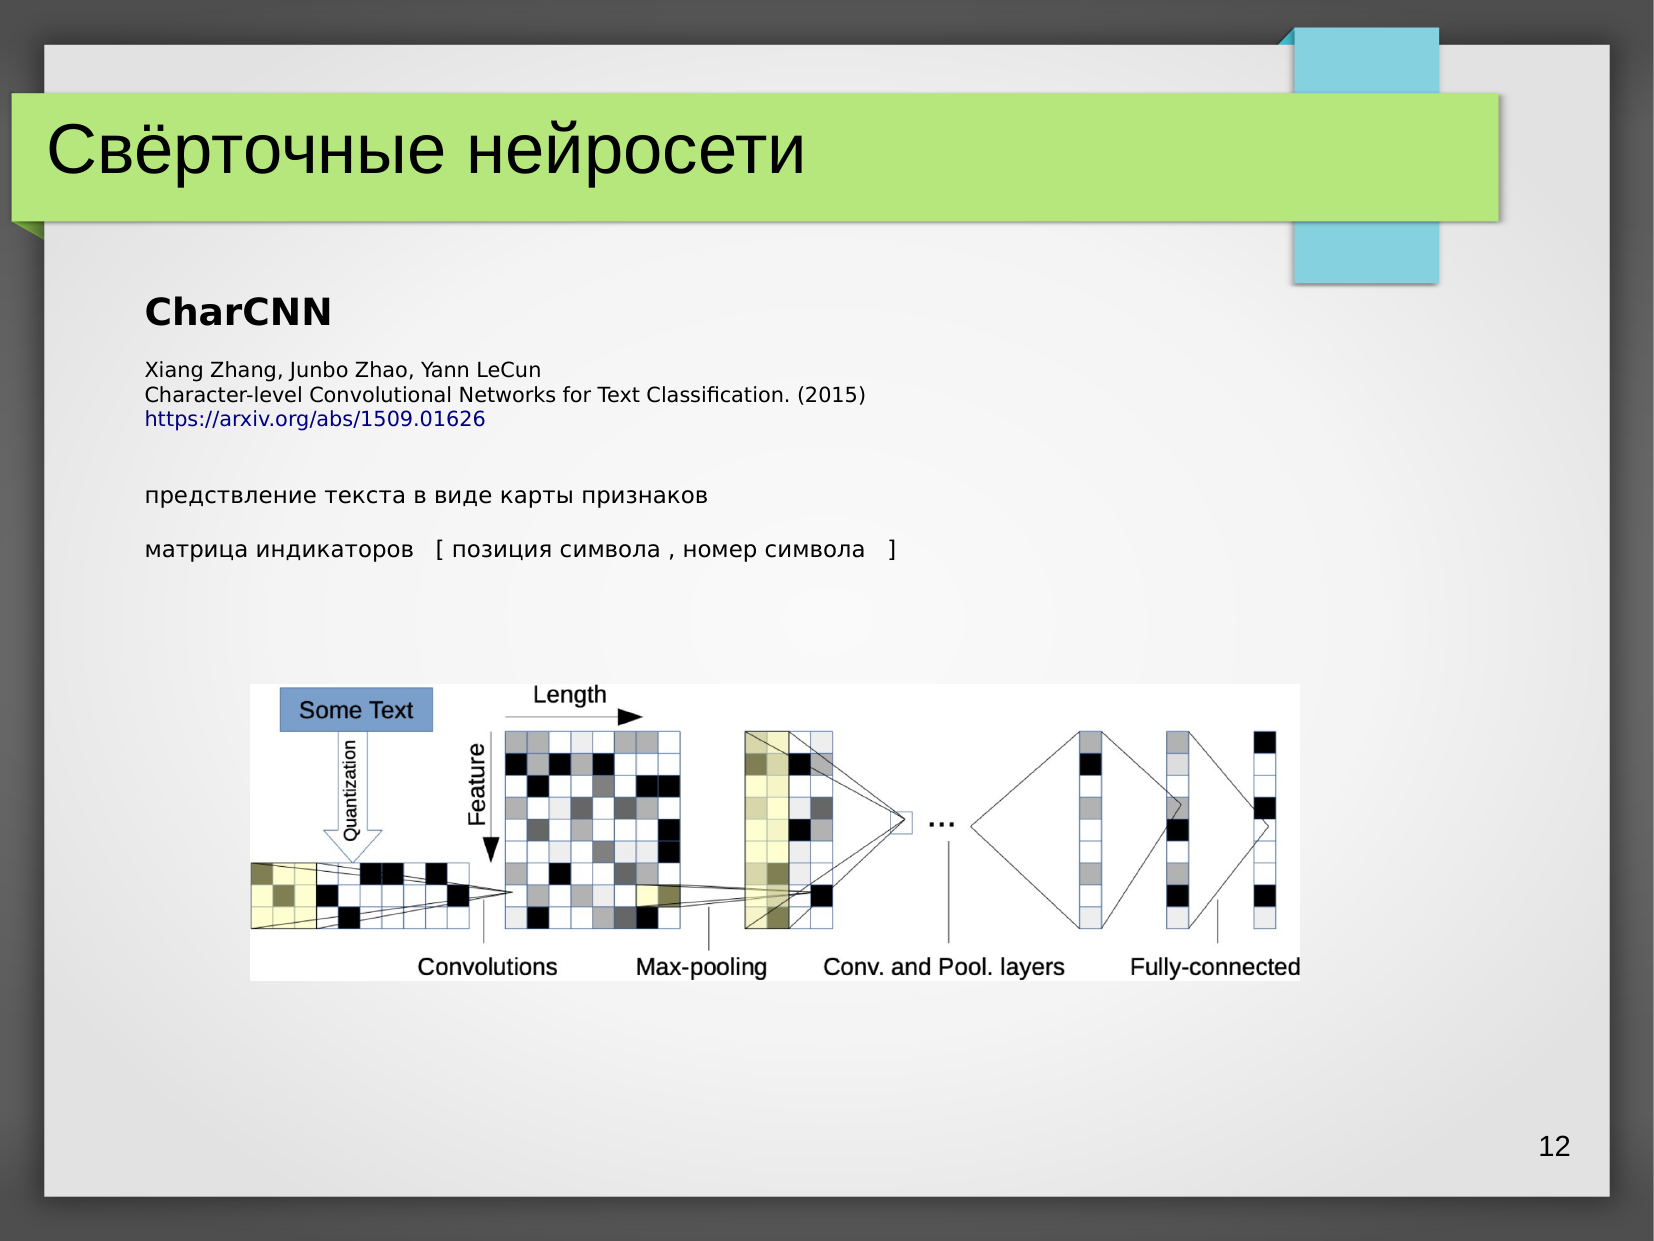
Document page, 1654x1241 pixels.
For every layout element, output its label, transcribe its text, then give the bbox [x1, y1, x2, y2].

title Свёрточные нейросети [46, 109, 1499, 190]
text_box CharCNN Xiang Zhang, Junbo Zhao, Yann LeCun Character-level Convolutional Networks for Text Classification. (2015) https://arxiv.org/abs/1509.01626 предствление текста в виде карты признаков матрица индикаторов [ позиция символа , номер символа ] [129, 283, 1418, 603]
picture [0, 0, 1654, 1241]
